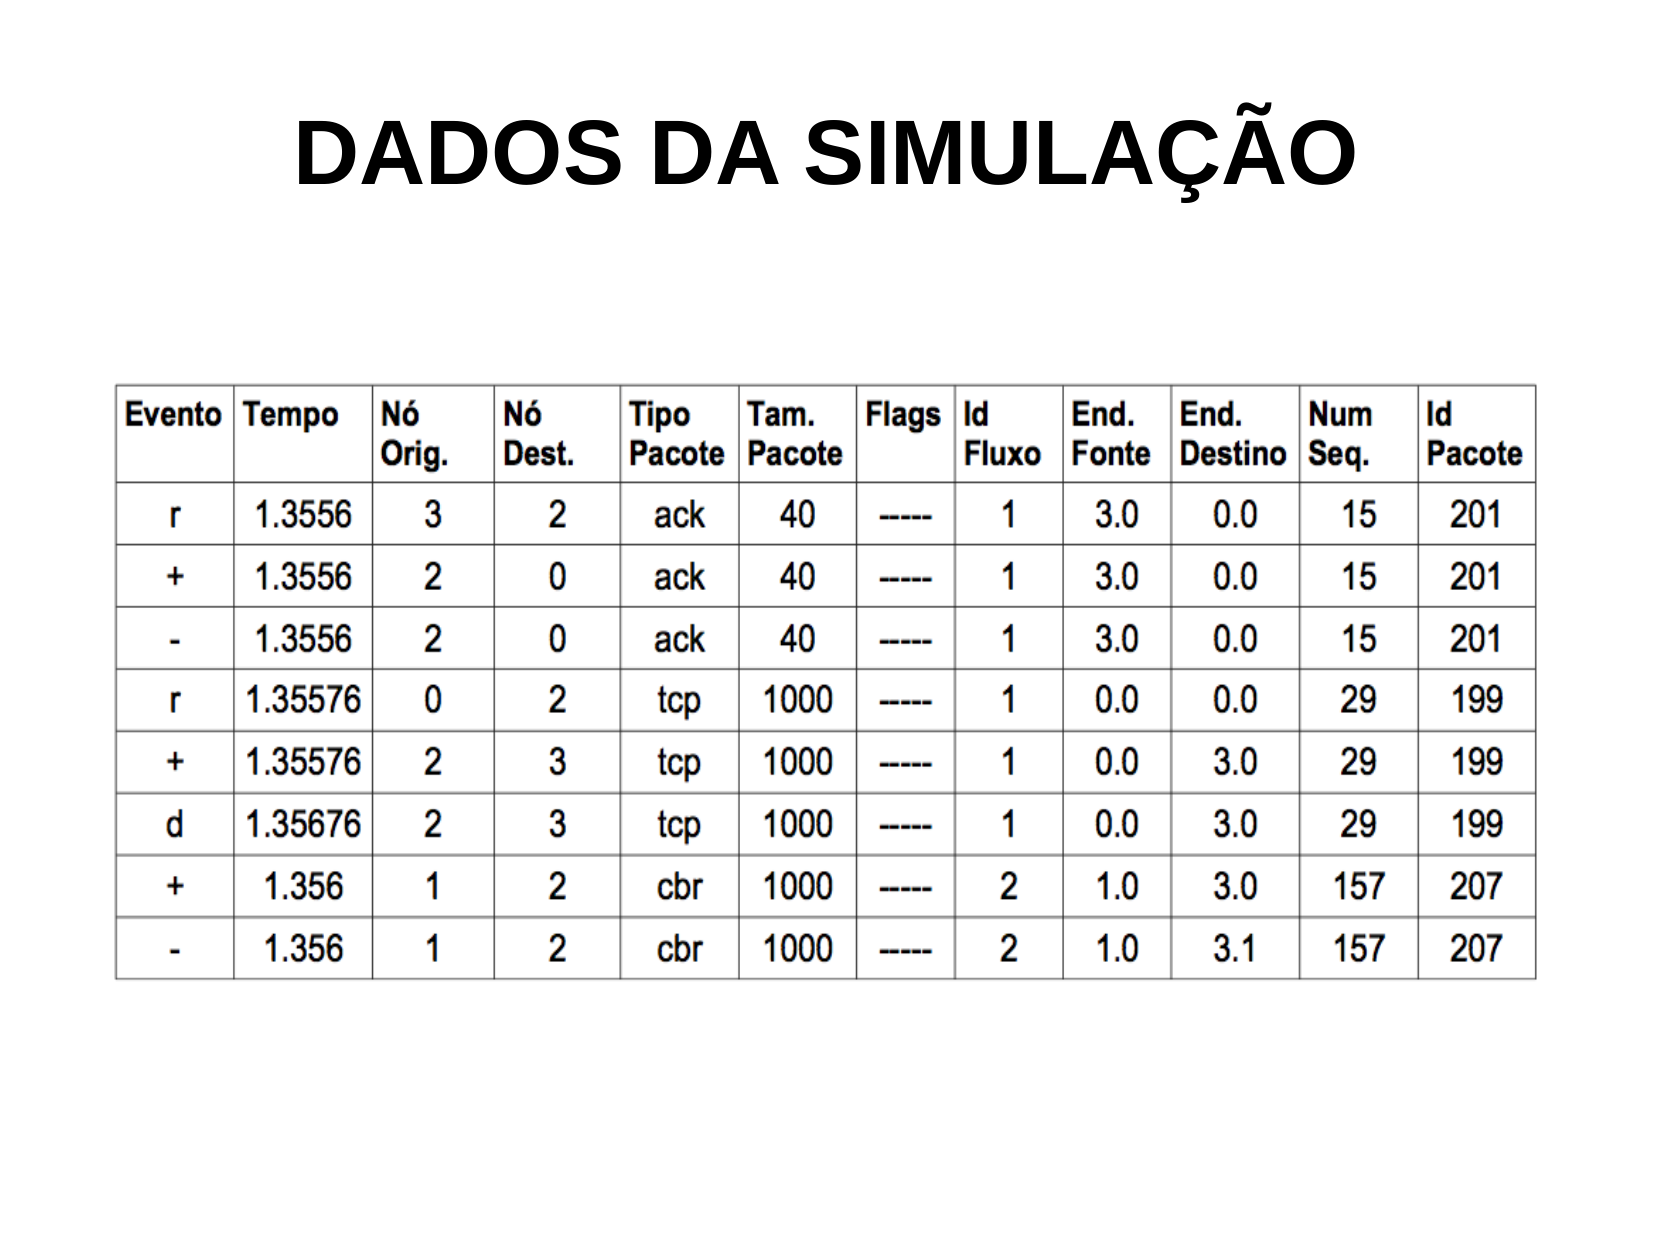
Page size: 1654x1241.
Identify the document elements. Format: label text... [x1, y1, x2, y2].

title DADOS DA SIMULAÇÃO [82, 49, 1571, 257]
picture [106, 377, 1548, 993]
